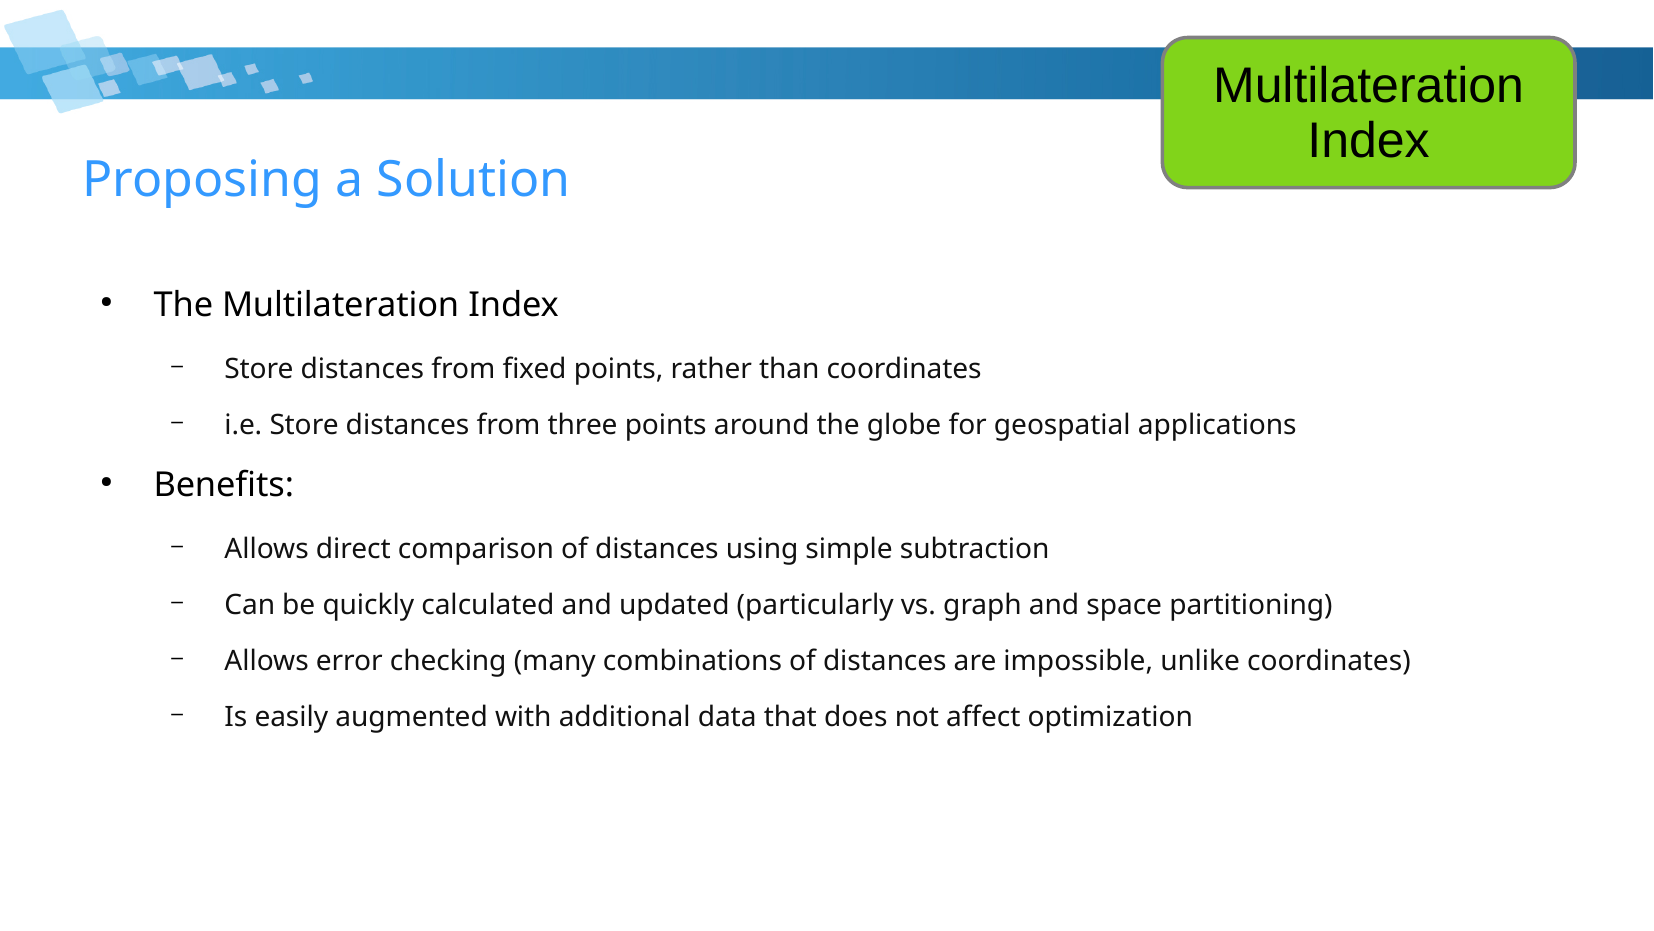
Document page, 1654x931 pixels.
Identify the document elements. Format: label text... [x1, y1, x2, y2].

picture [0, 0, 1653, 929]
title Proposing a Solution [82, 99, 1571, 255]
text_box Multilateration Index [1162, 37, 1576, 188]
list The Multilateration Index Store distances from fixed points, rather than coordinates i.e. Store distances from three points around the globe for geospatial applications Benefits: Allows direct comparison of distances using simple subtraction Can be quickly calculated and updated (particularly vs. graph and space partitioning) Allows error checking (many combinations of distances are impossible, unlike coordinates) Is easily augmented with additional data that does not affect optimization [82, 279, 1571, 820]
